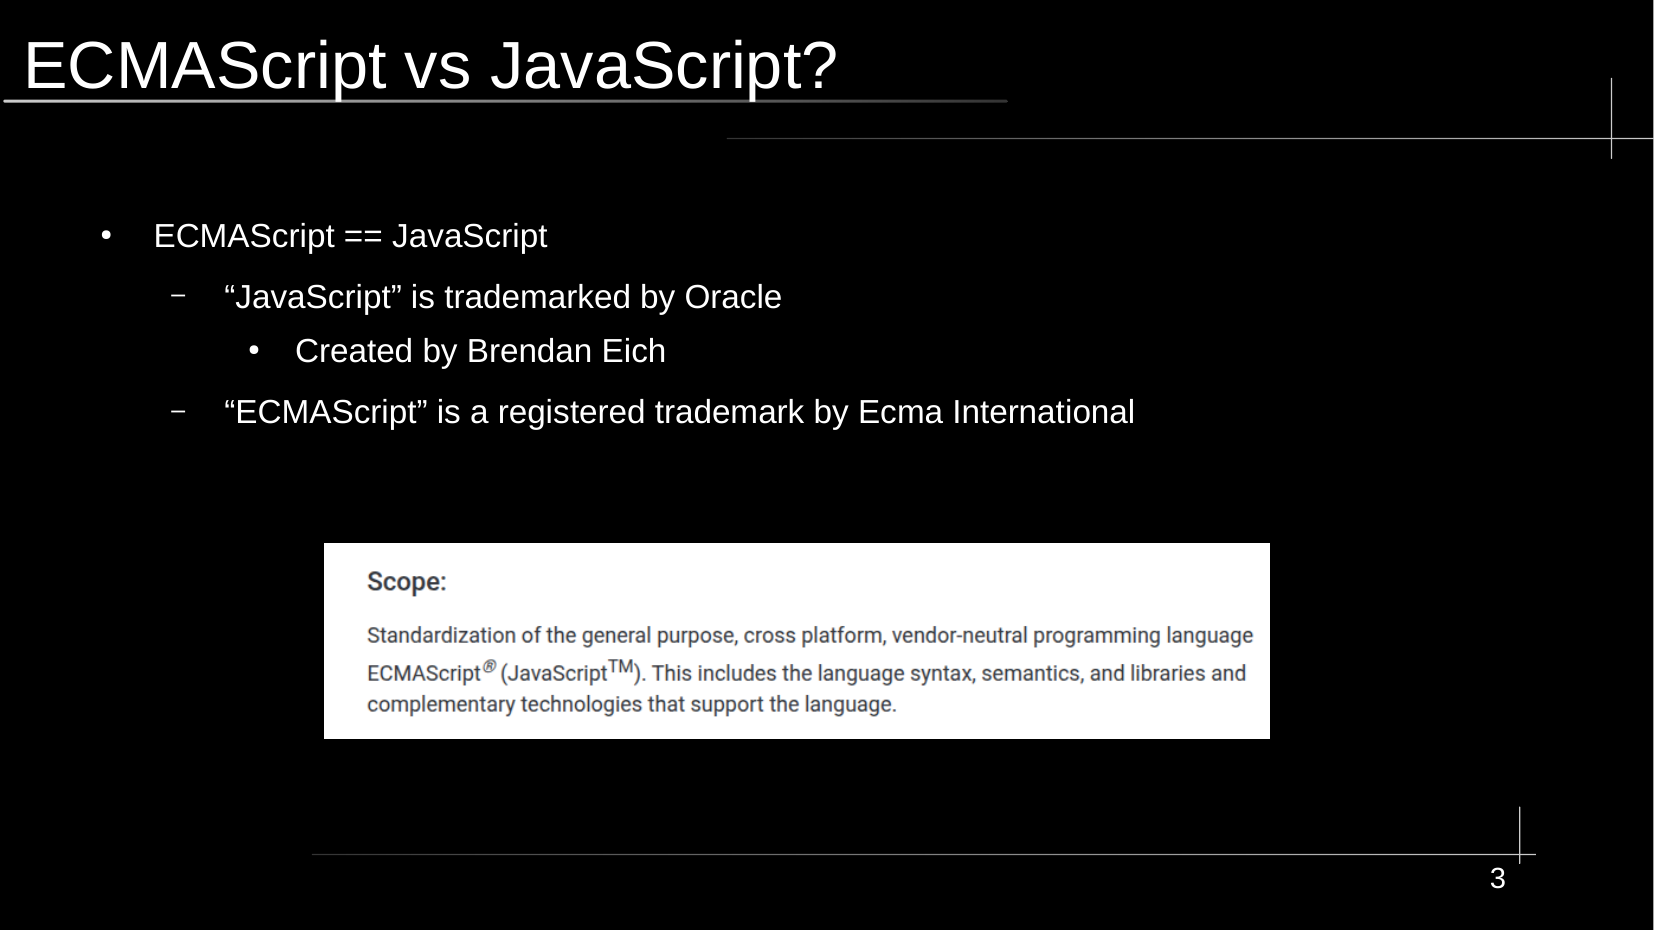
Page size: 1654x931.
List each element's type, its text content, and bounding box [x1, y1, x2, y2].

picture [324, 543, 1270, 739]
title ECMAScript vs JavaScript? [23, 11, 1589, 119]
list ECMAScript == JavaScript “JavaScript” is trademarked by Oracle Created by Brendan Eich “ECMAScript” is a registered trademark by Ecma International [82, 217, 1571, 758]
